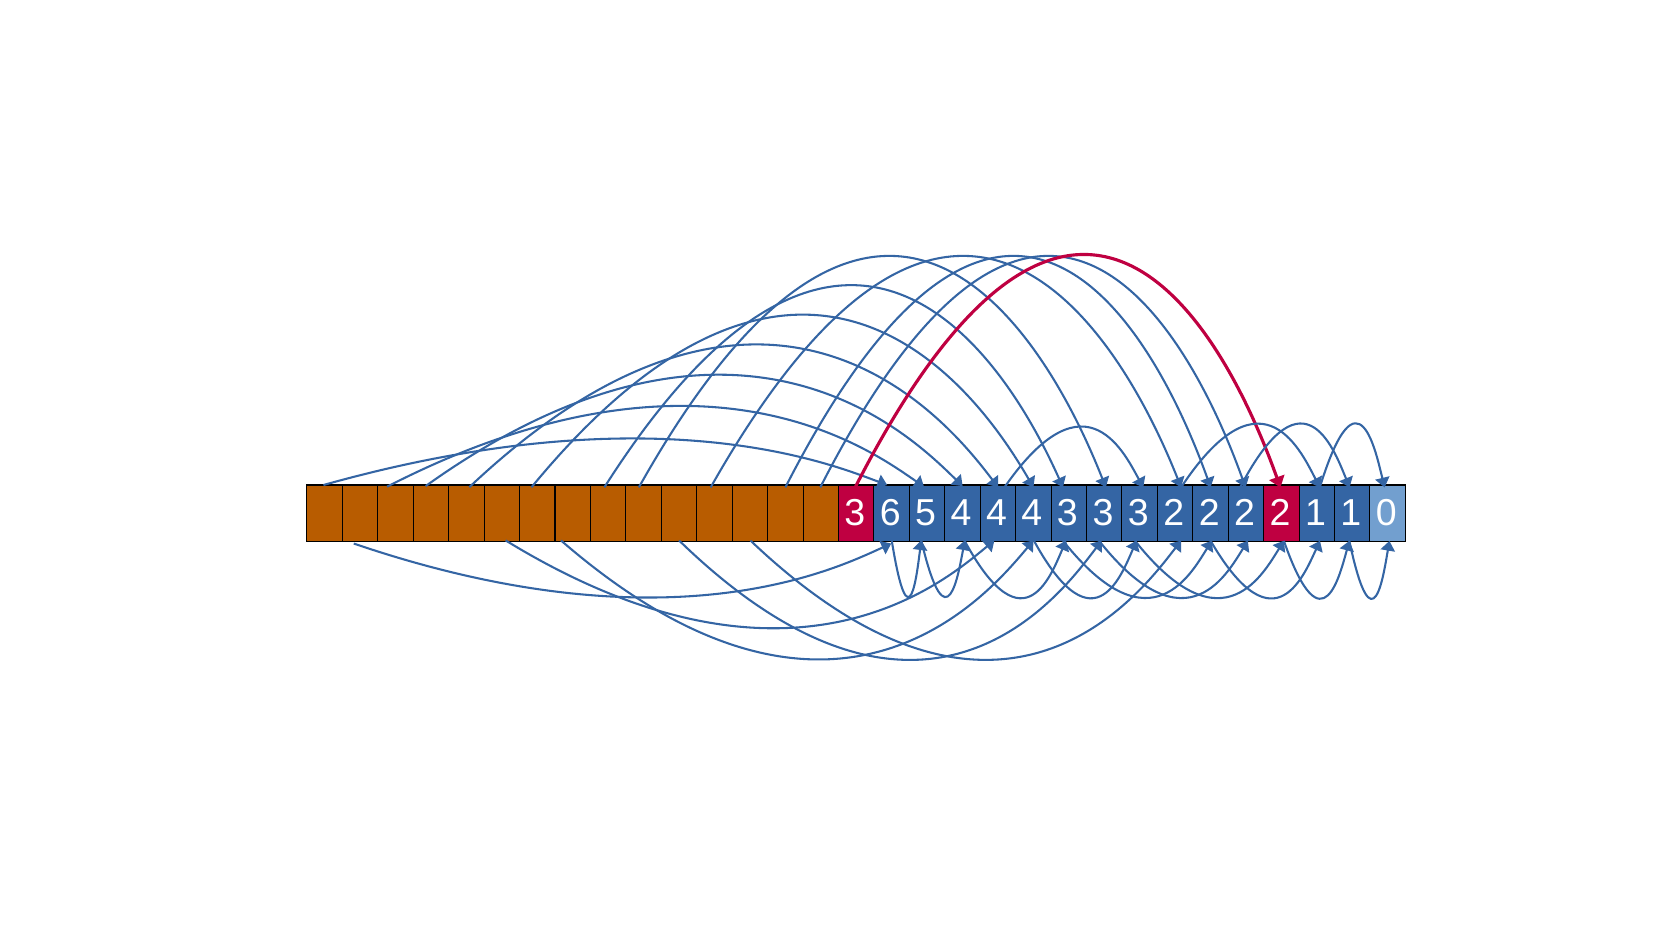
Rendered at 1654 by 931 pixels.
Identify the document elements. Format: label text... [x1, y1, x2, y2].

table_header 0 [1370, 486, 1405, 541]
table_header 3 [839, 486, 873, 541]
table_header 4 [945, 486, 980, 541]
table_header 5 [910, 486, 944, 541]
table_header 3 [1122, 486, 1157, 541]
table_header [733, 486, 767, 541]
table_header [697, 486, 732, 541]
table_header [378, 486, 413, 541]
table_header 3 [1052, 486, 1086, 541]
table_header [307, 486, 342, 541]
table_header [556, 486, 590, 541]
table_header 4 [1016, 486, 1051, 541]
table_header [414, 486, 448, 541]
table_header [520, 486, 554, 541]
table_header 2 [1229, 486, 1263, 541]
table_header 6 [874, 486, 909, 541]
table_header 1 [1335, 486, 1369, 541]
table_header [662, 486, 696, 541]
table_header 4 [981, 486, 1015, 541]
table_header [343, 486, 377, 541]
table_header 2 [1193, 486, 1228, 541]
table_header 2 [1158, 486, 1192, 541]
table_header 1 [1300, 486, 1334, 541]
table_header [626, 486, 661, 541]
table_header [591, 486, 625, 541]
table_header 2 [1264, 486, 1299, 541]
table_header 3 [1087, 486, 1121, 541]
table_header [804, 486, 838, 541]
table_header [485, 486, 519, 541]
table_header [449, 486, 484, 541]
table_header [768, 486, 803, 541]
